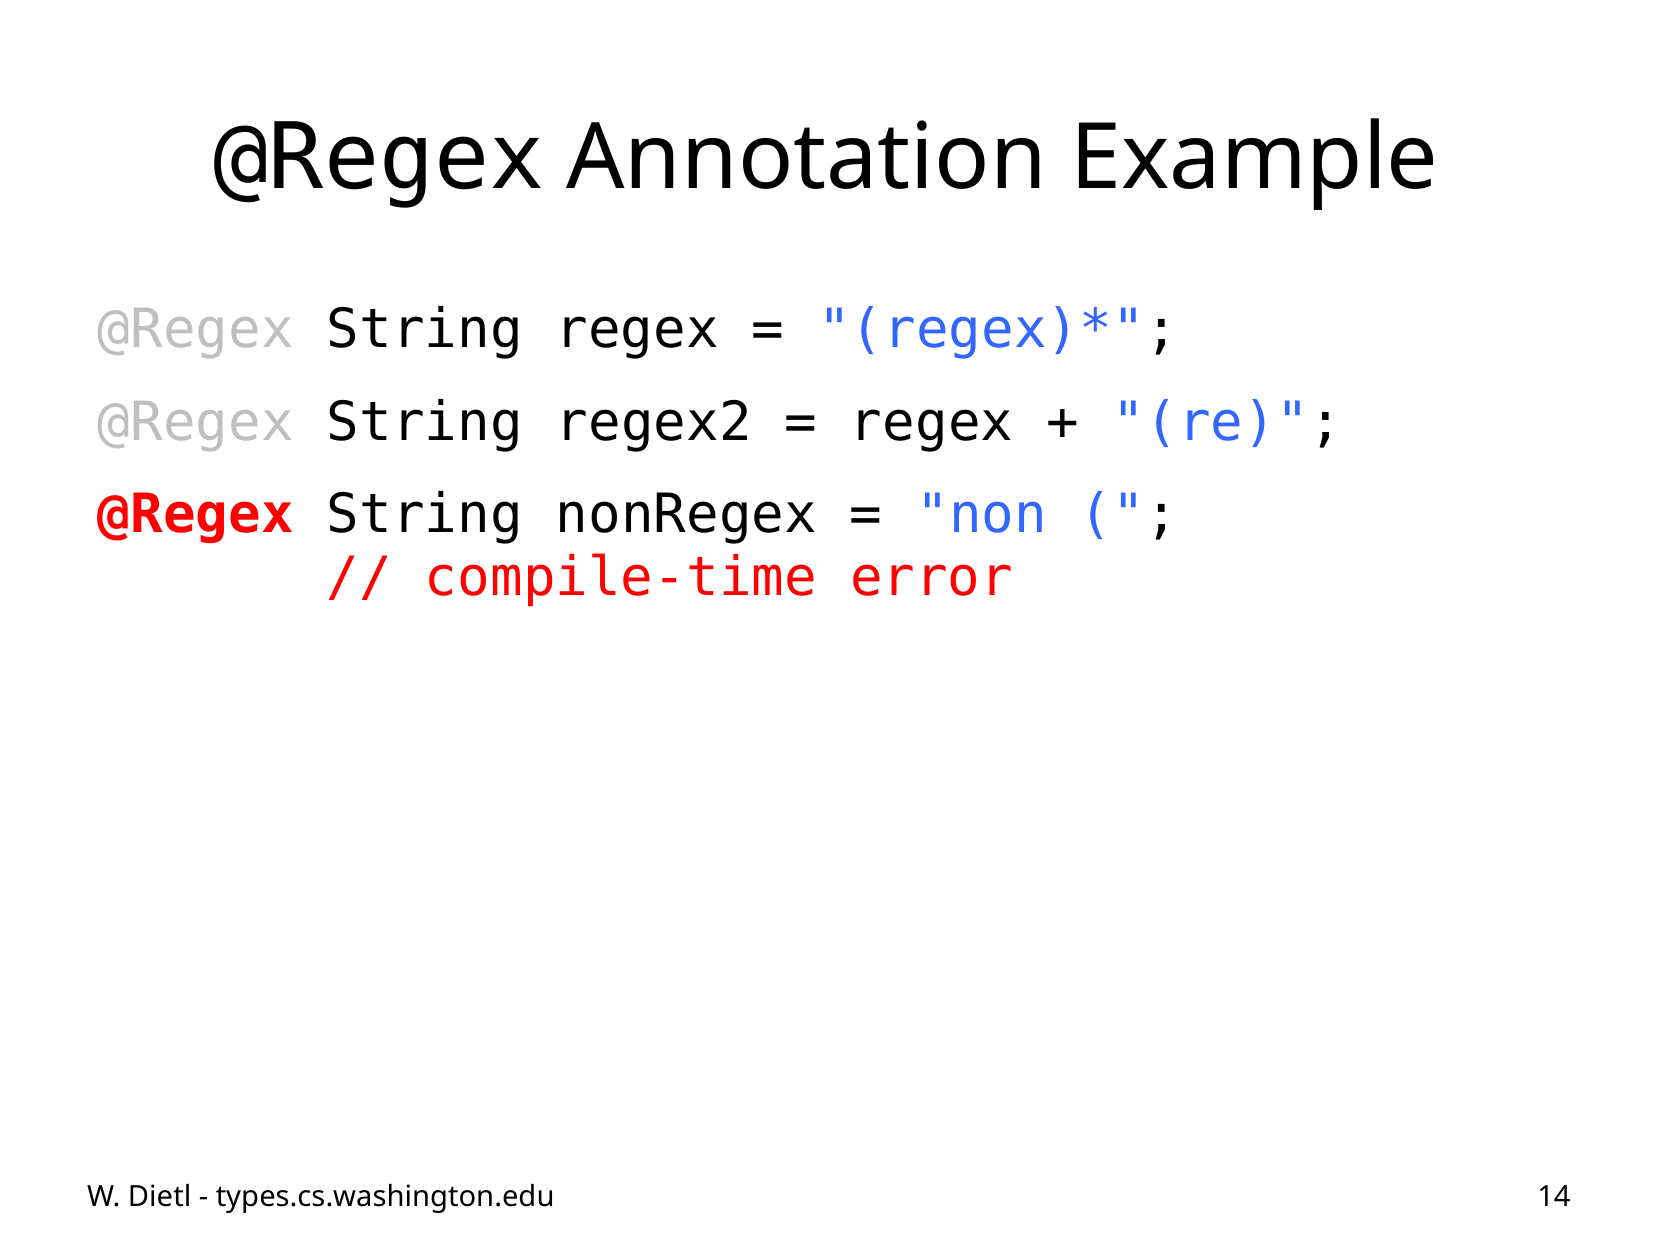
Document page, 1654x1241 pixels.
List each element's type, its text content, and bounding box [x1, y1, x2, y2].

list @Regex String regex = "(regex)*"; @Regex String regex2 = regex + "(re)"; @Regex String nonRegex = "non ("; // compile-time error [82, 290, 1571, 1109]
title @Regex Annotation Example [82, 49, 1571, 257]
